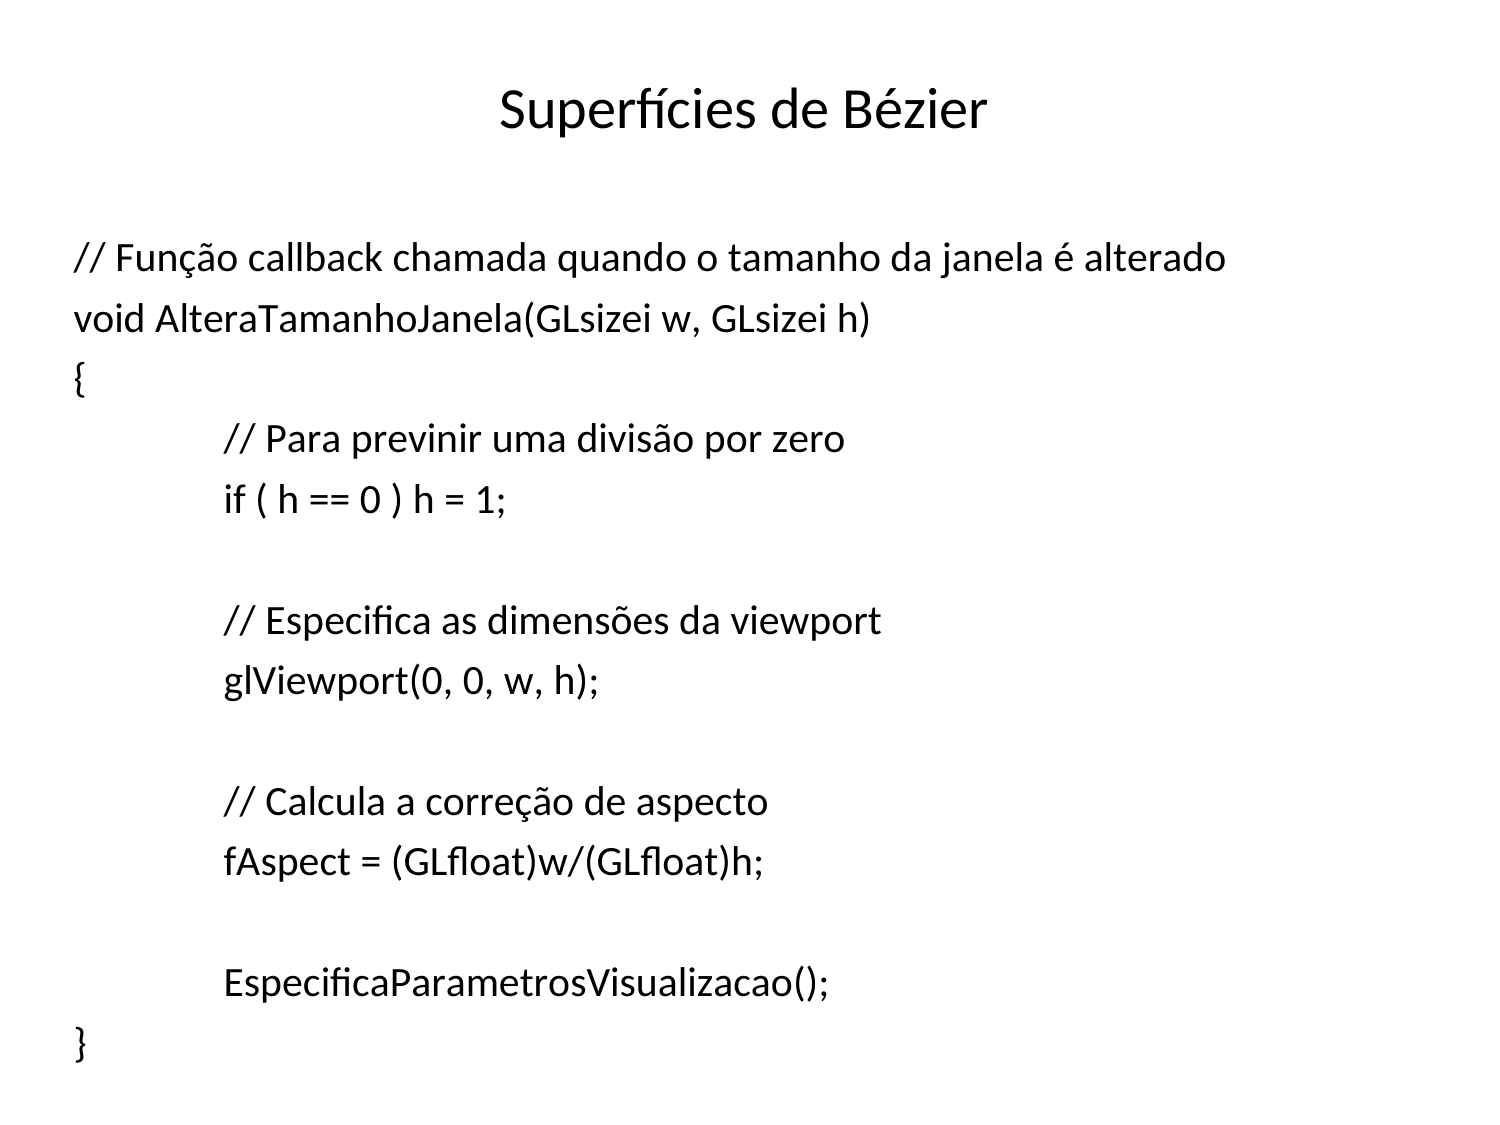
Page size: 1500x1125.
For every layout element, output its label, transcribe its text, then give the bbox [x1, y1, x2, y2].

text_box // Função callback chamada quando o tamanho da janela é alterado void AlteraTamanhoJanela(GLsizei w, GLsizei h) { // Para previnir uma divisão por zero if ( h == 0 ) h = 1; // Especifica as dimensões da viewport glViewport(0, 0, w, h); // Calcula a correção de aspecto fAspect = (GLfloat)w/(GLfloat)h; EspecificaParametrosVisualizacao(); } [58, 222, 1336, 1124]
title Superfícies de Bézier [23, 46, 1465, 165]
